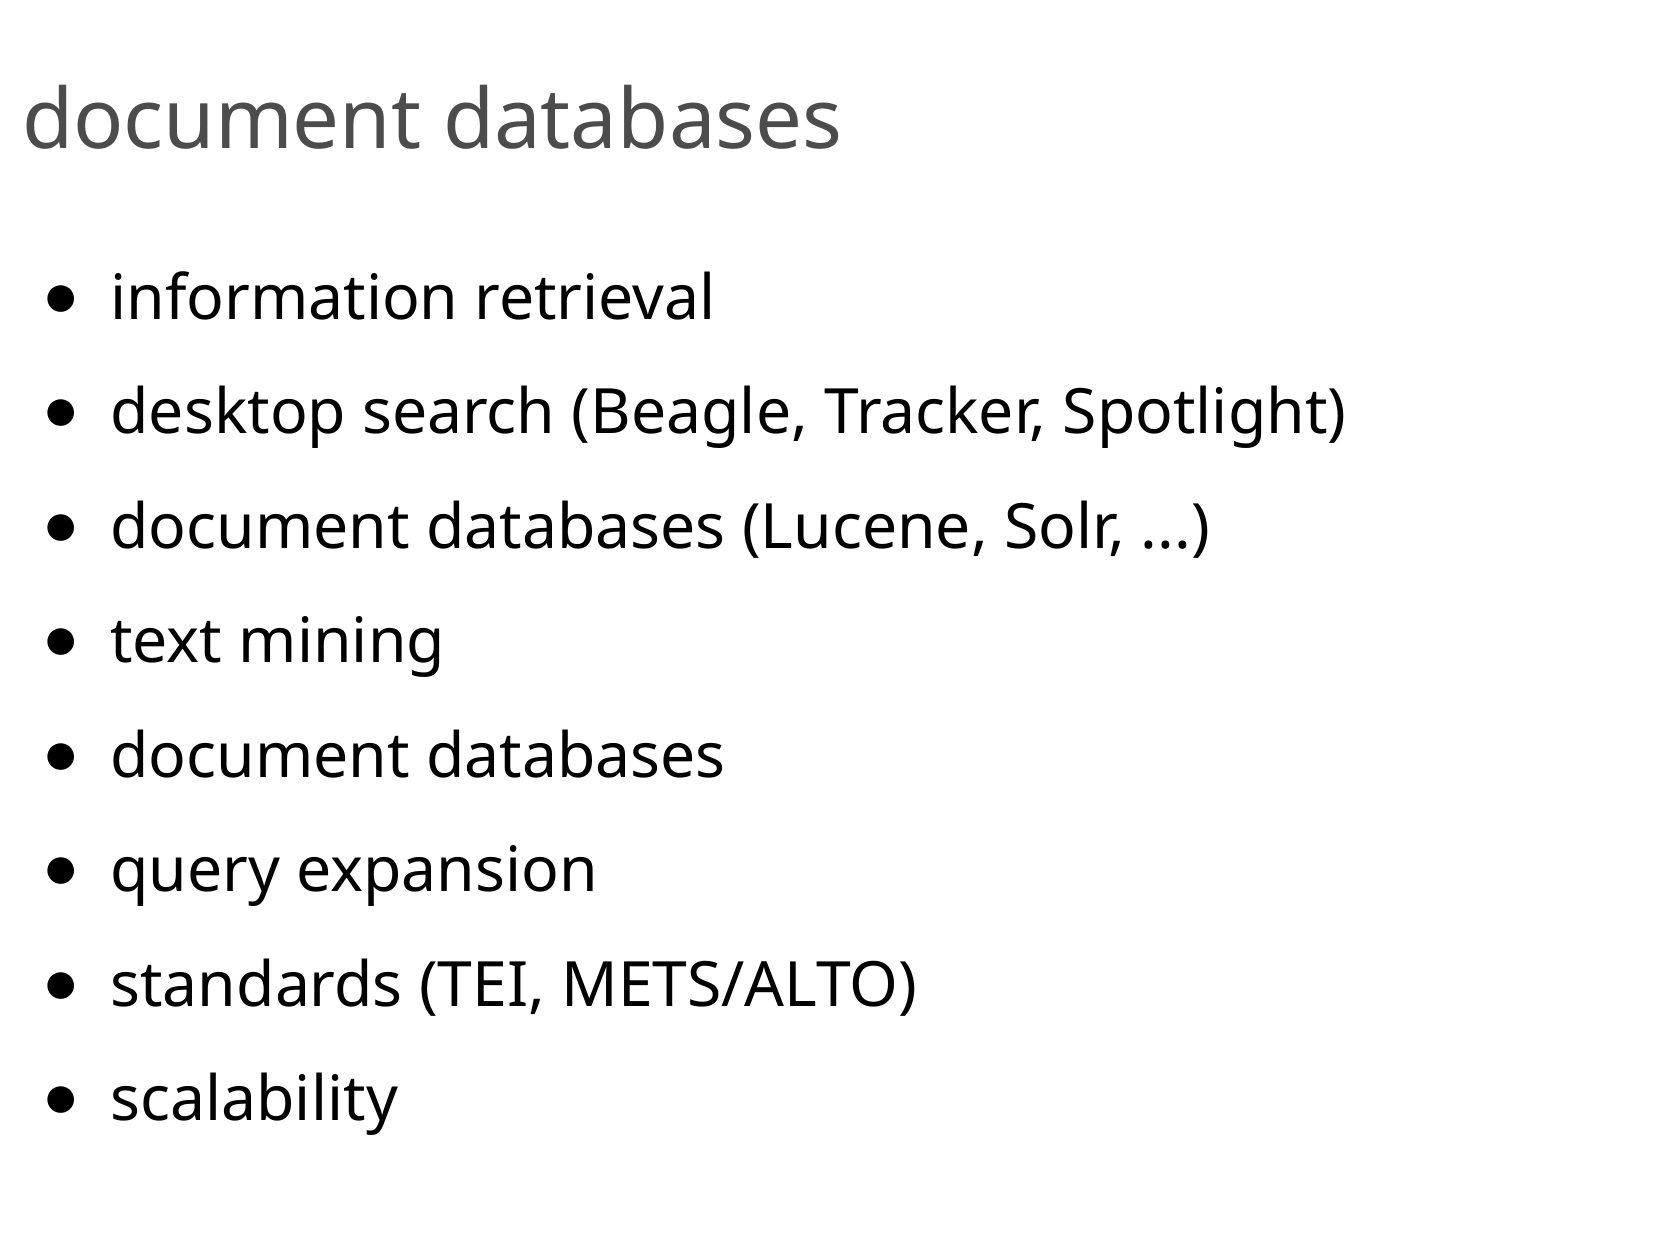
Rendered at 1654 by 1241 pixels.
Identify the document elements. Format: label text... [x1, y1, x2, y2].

list information retrieval desktop search (Beagle, Tracker, Spotlight) document databases (Lucene, Solr, ...) text mining document databases query expansion standards (TEI, METS/ALTO) scalability [25, 226, 1654, 1166]
title document databases [22, 26, 1654, 205]
